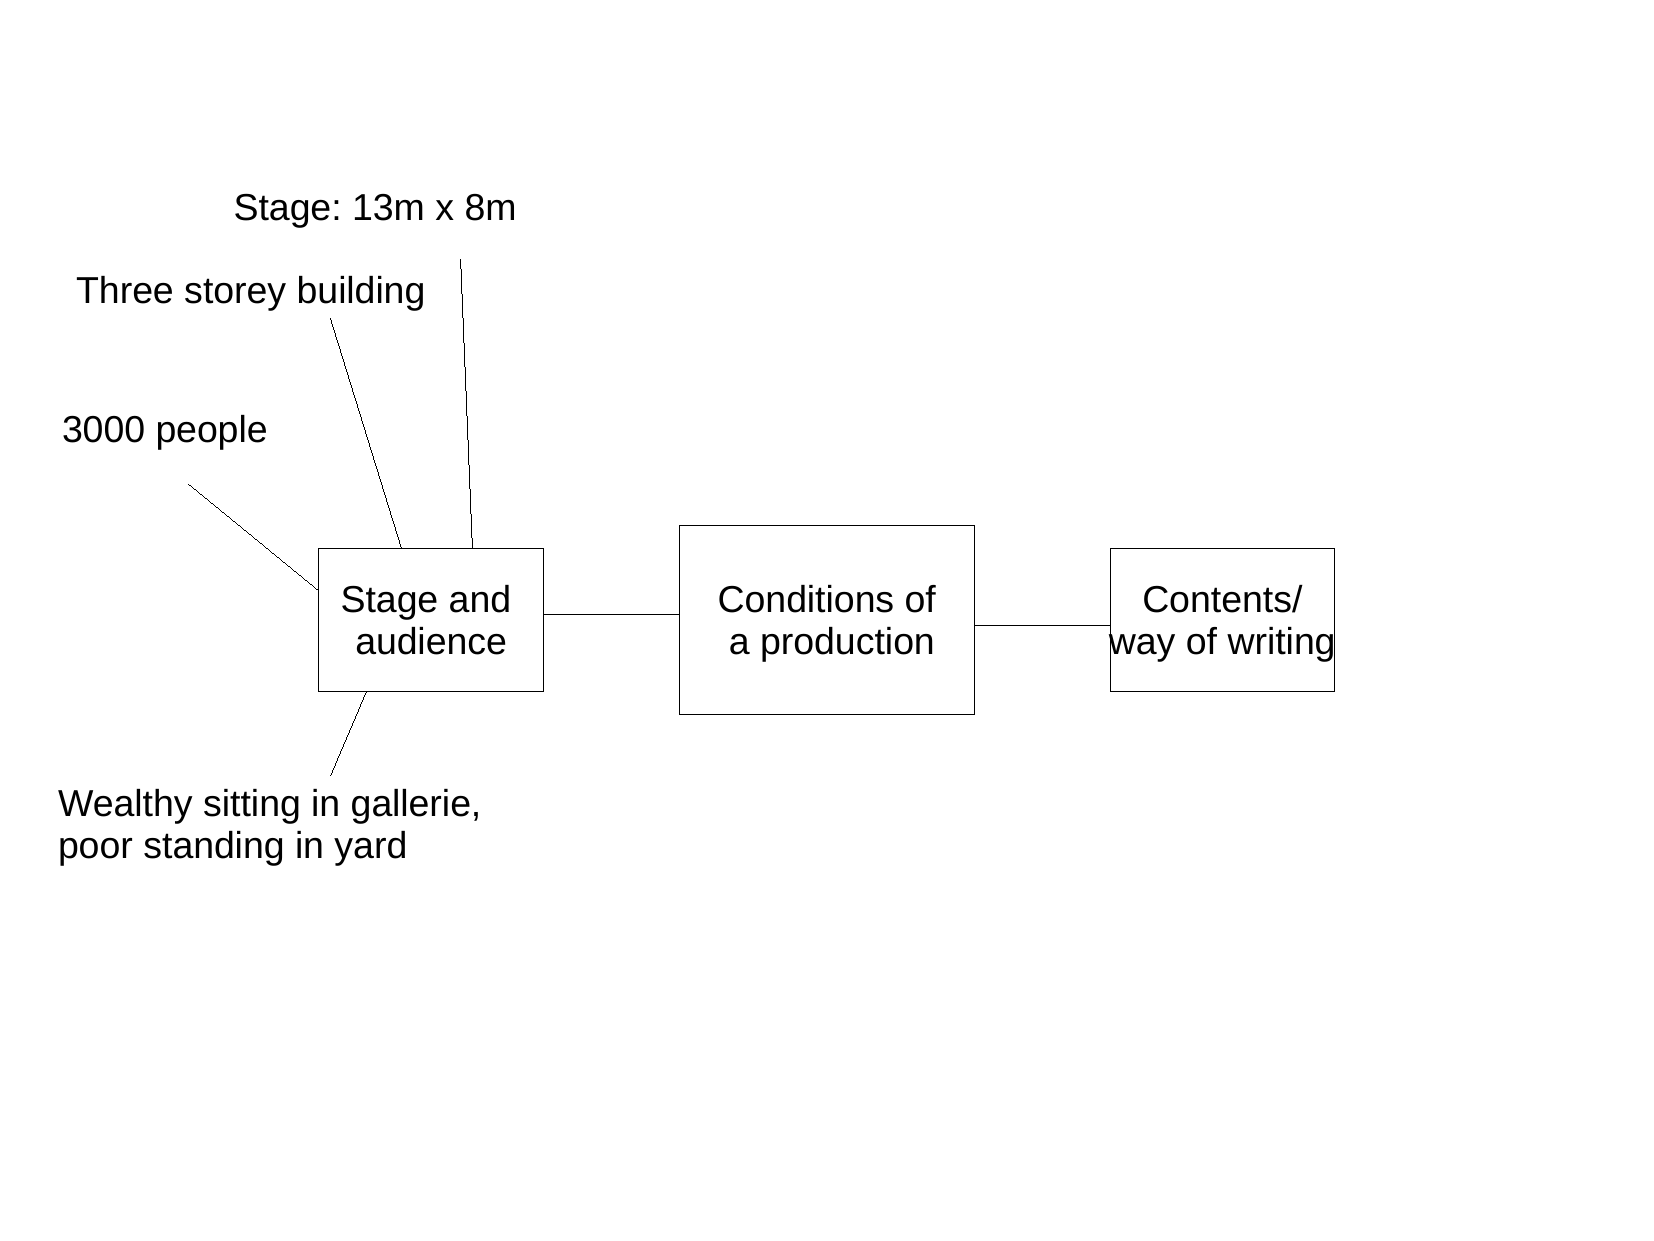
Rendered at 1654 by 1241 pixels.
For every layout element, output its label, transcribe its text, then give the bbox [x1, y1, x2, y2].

text_box Stage and audience [318, 548, 544, 692]
text_box Contents/ way of writing [1110, 548, 1335, 692]
text_box Wealthy sitting in gallerie, poor standing in yard [43, 775, 497, 875]
text_box Conditions of a production [679, 525, 975, 715]
text_box 3000 people [47, 401, 283, 459]
text_box Stage: 13m x 8m [218, 179, 532, 237]
text_box Three storey building [61, 262, 440, 319]
